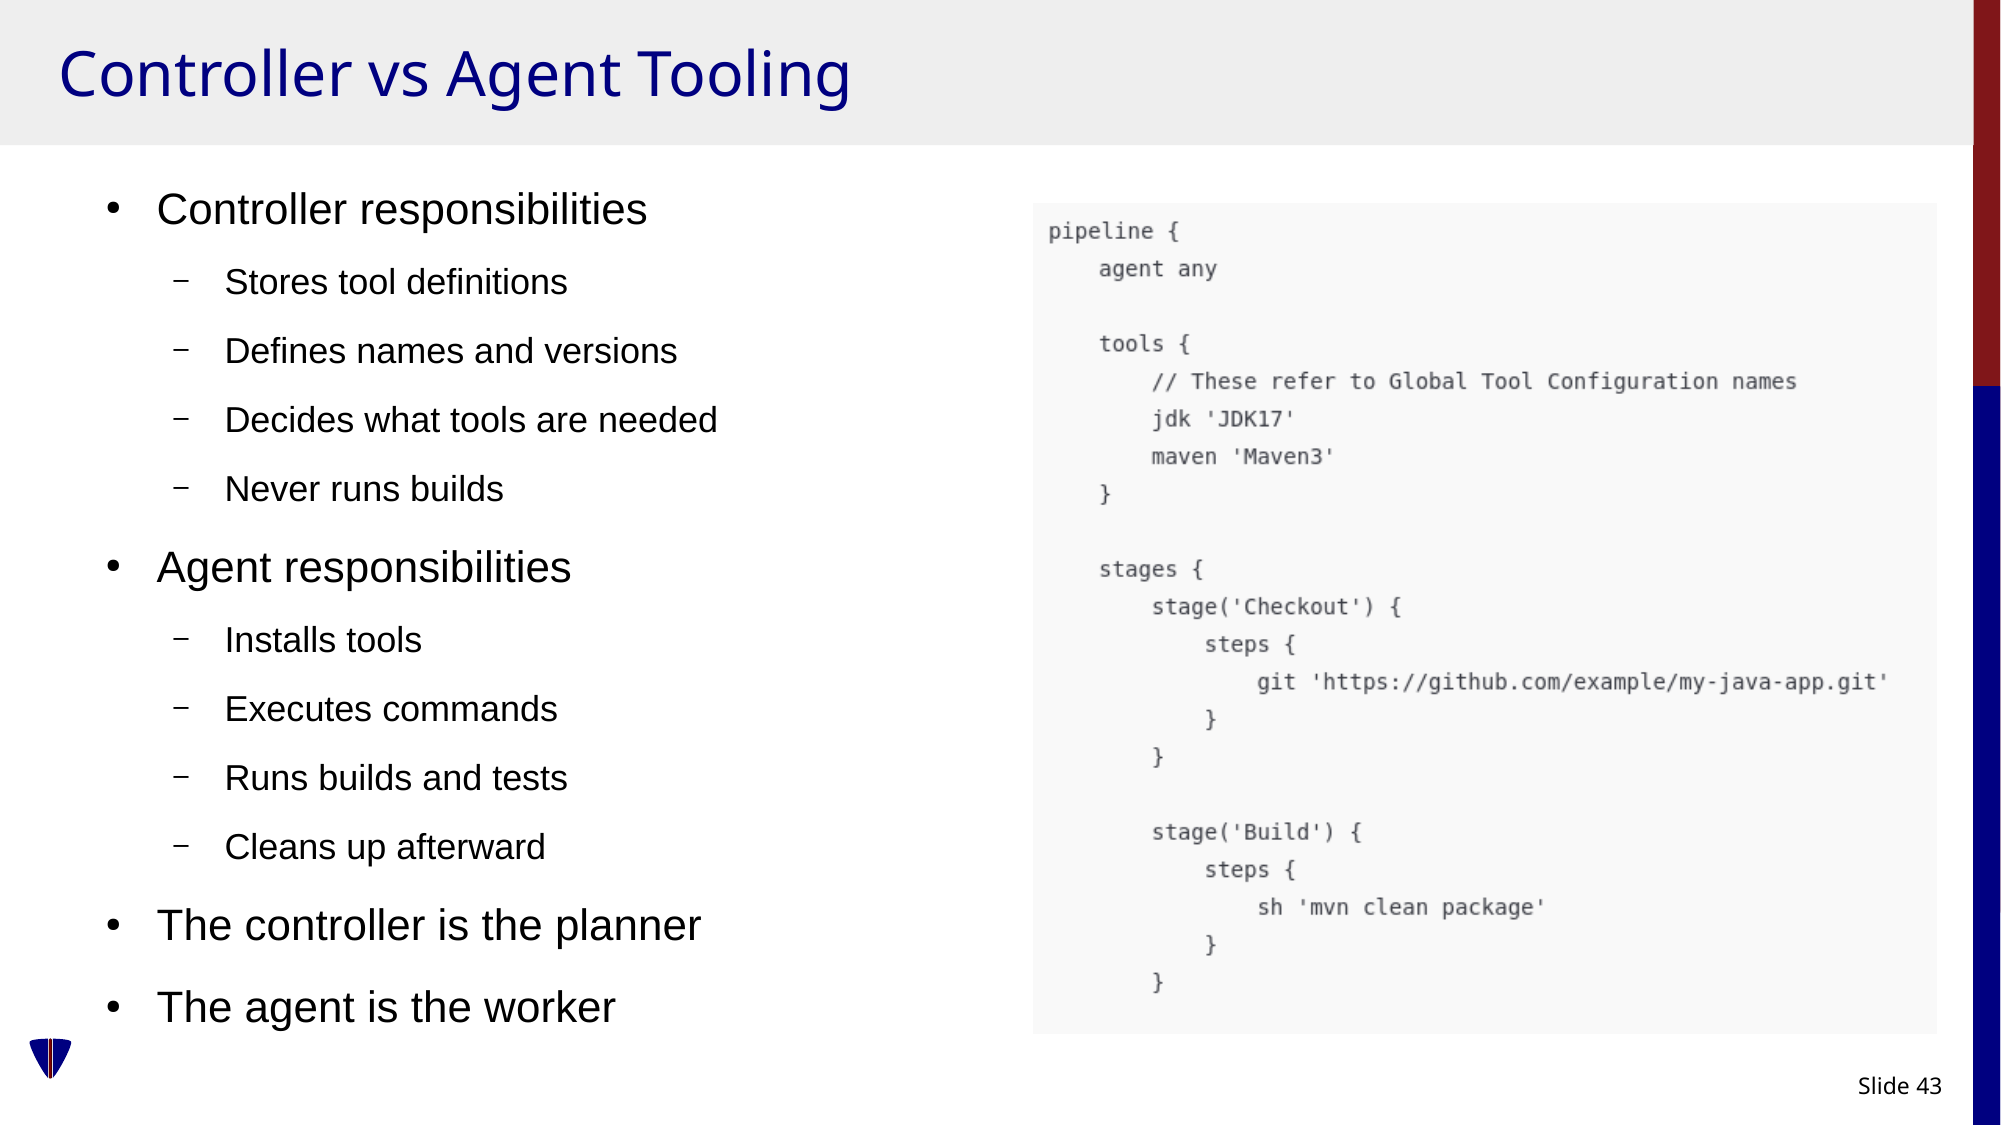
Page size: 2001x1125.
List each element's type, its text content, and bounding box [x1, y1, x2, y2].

picture [1033, 203, 1937, 1034]
list Controller responsibilities Stores tool definitions Defines names and versions Decides what tools are needed Never runs builds Agent responsibilities Installs tools Executes commands Runs builds and tests Cleans up afterward The controller is the planner The agent is the worker [88, 177, 945, 1034]
title Controller vs Agent Tooling [0, 0, 1974, 146]
